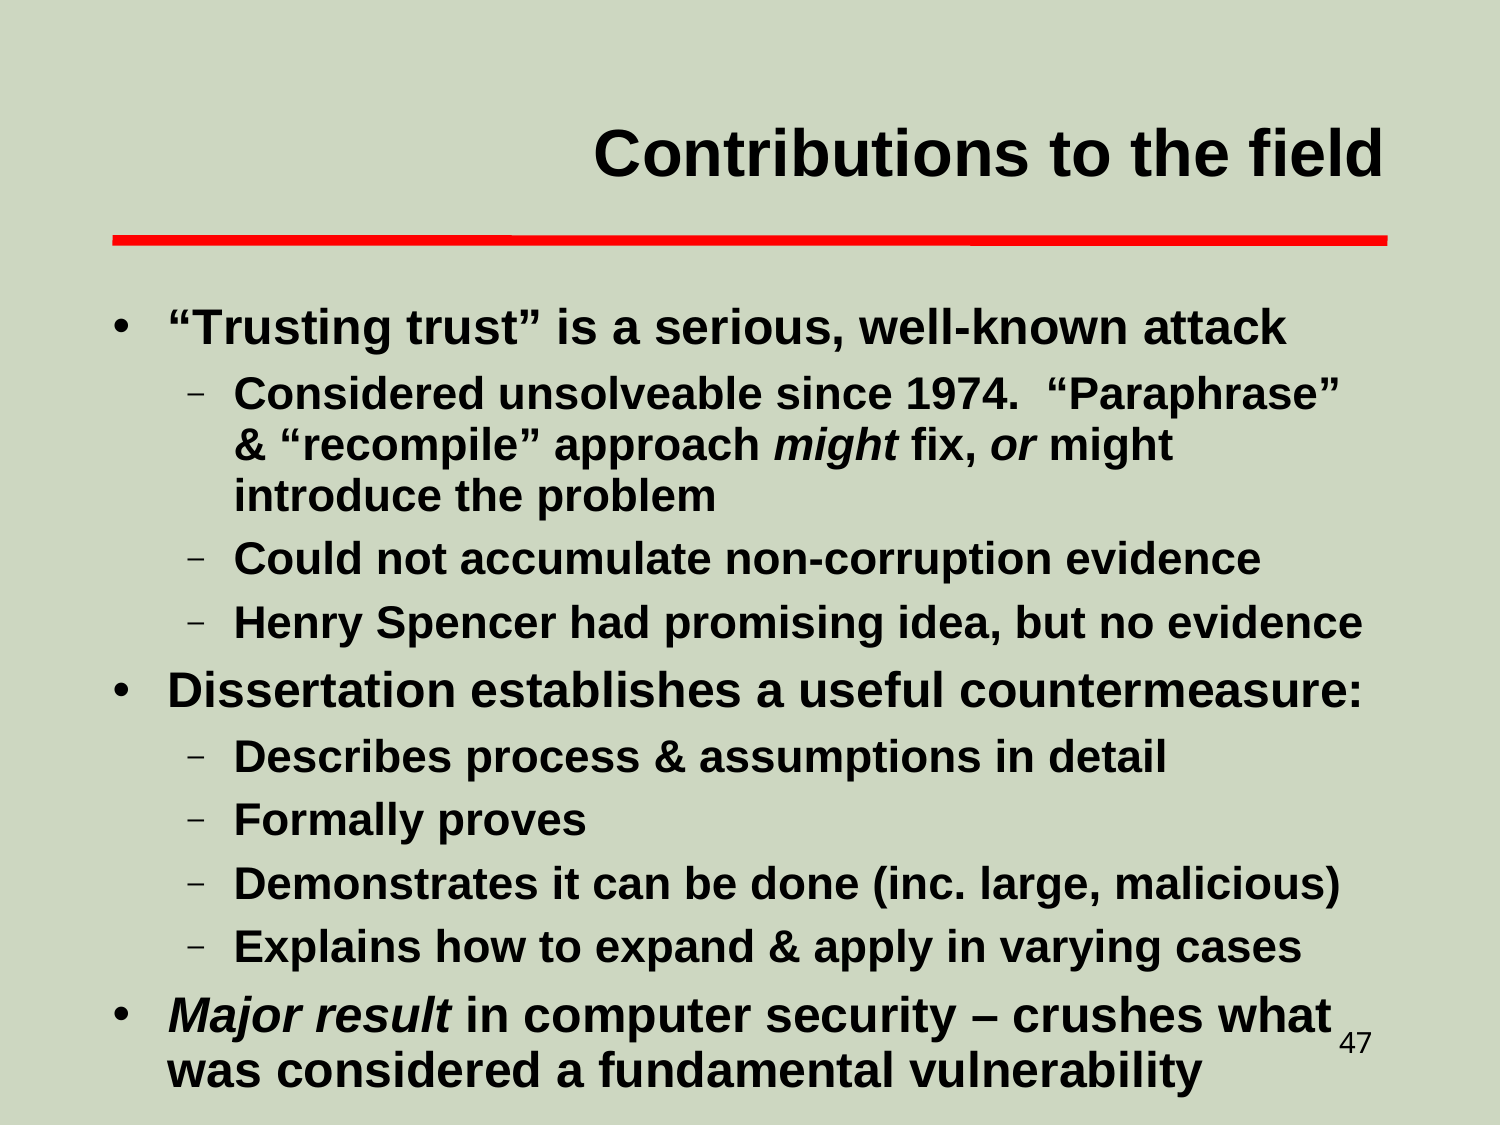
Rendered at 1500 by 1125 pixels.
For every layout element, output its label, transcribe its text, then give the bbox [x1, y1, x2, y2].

list “Trusting trust” is a serious, well-known attack Considered unsolveable since 1974. “Paraphrase” & “recompile” approach might fix, or might introduce the problem Could not accumulate non-corruption evidence Henry Spencer had promising idea, but no evidence Dissertation establishes a useful countermeasure: Describes process & assumptions in detail Formally proves Demonstrates it can be done (inc. large, malicious) Explains how to expand & apply in varying cases Major result in computer security – crushes what was considered a fundamental vulnerability [112, 299, 1387, 1100]
title Contributions to the field [124, 93, 1387, 216]
